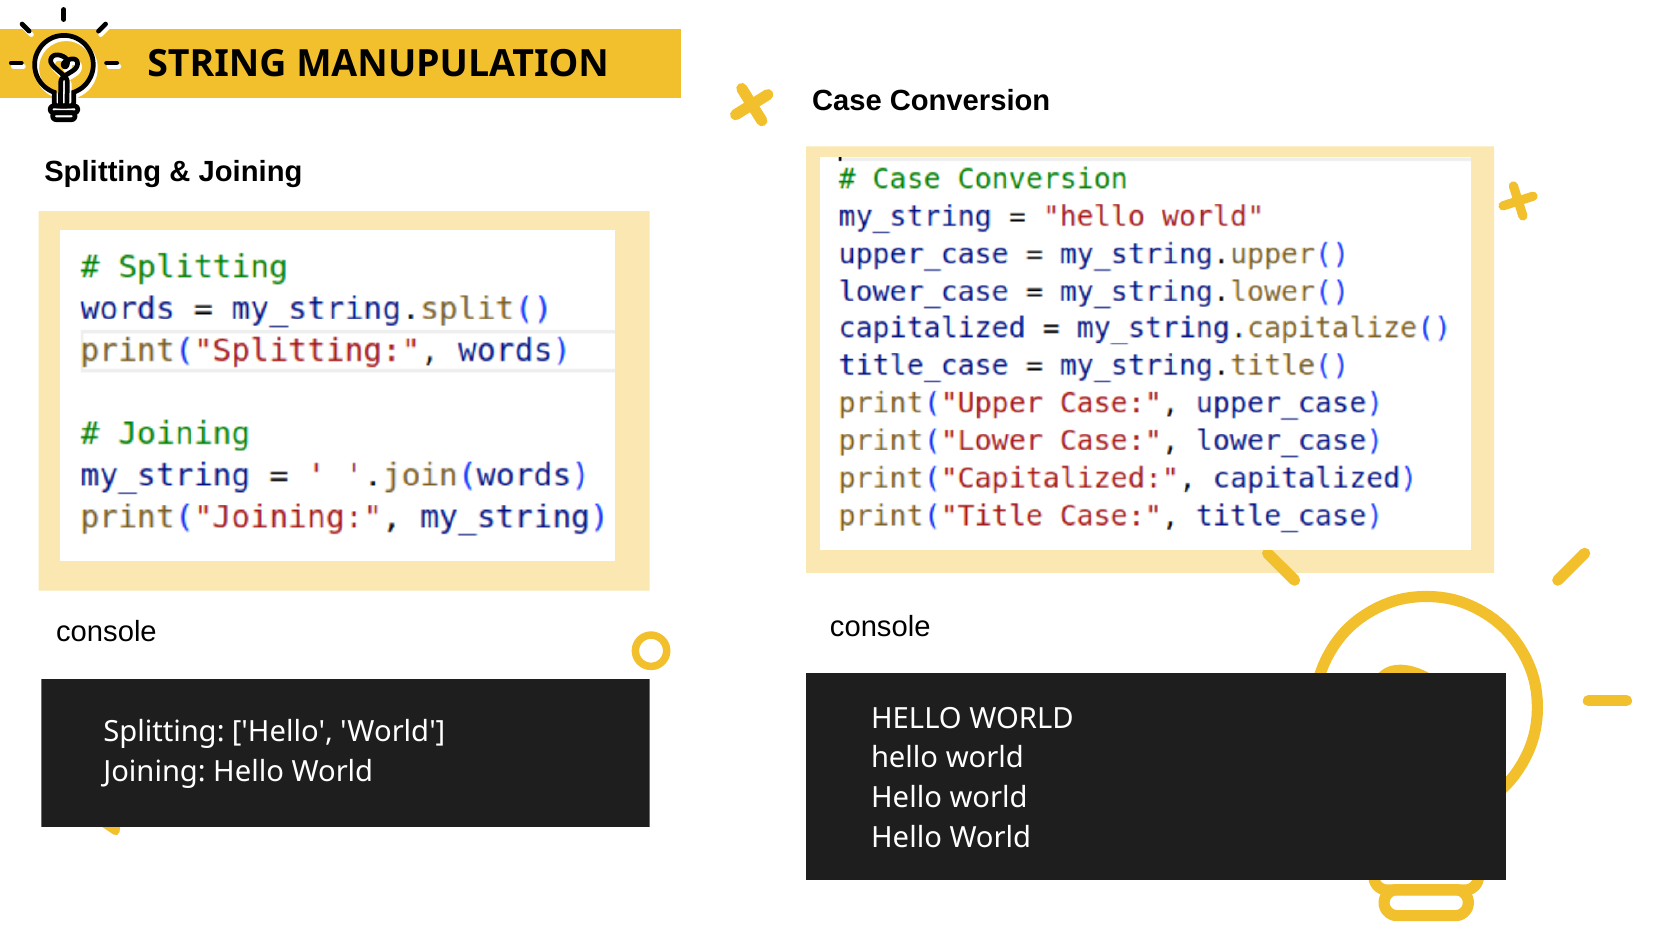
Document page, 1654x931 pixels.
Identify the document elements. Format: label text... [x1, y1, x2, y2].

text_box Splitting & Joining [29, 147, 650, 196]
picture [60, 230, 615, 562]
text_box Splitting: ['Hello', 'World'] Joining: Hello World [88, 702, 502, 798]
text_box [38, 211, 650, 591]
text_box [41, 679, 650, 827]
text_box [806, 673, 1506, 880]
text_box console [41, 607, 367, 656]
title STRING MANUPULATION [147, 0, 785, 137]
text_box Case Conversion [797, 76, 1418, 125]
picture [820, 157, 1471, 550]
text_box HELLO WORLD hello world Hello world Hello World [856, 689, 1270, 864]
text_box console [814, 602, 1140, 650]
text_box [806, 146, 1495, 573]
